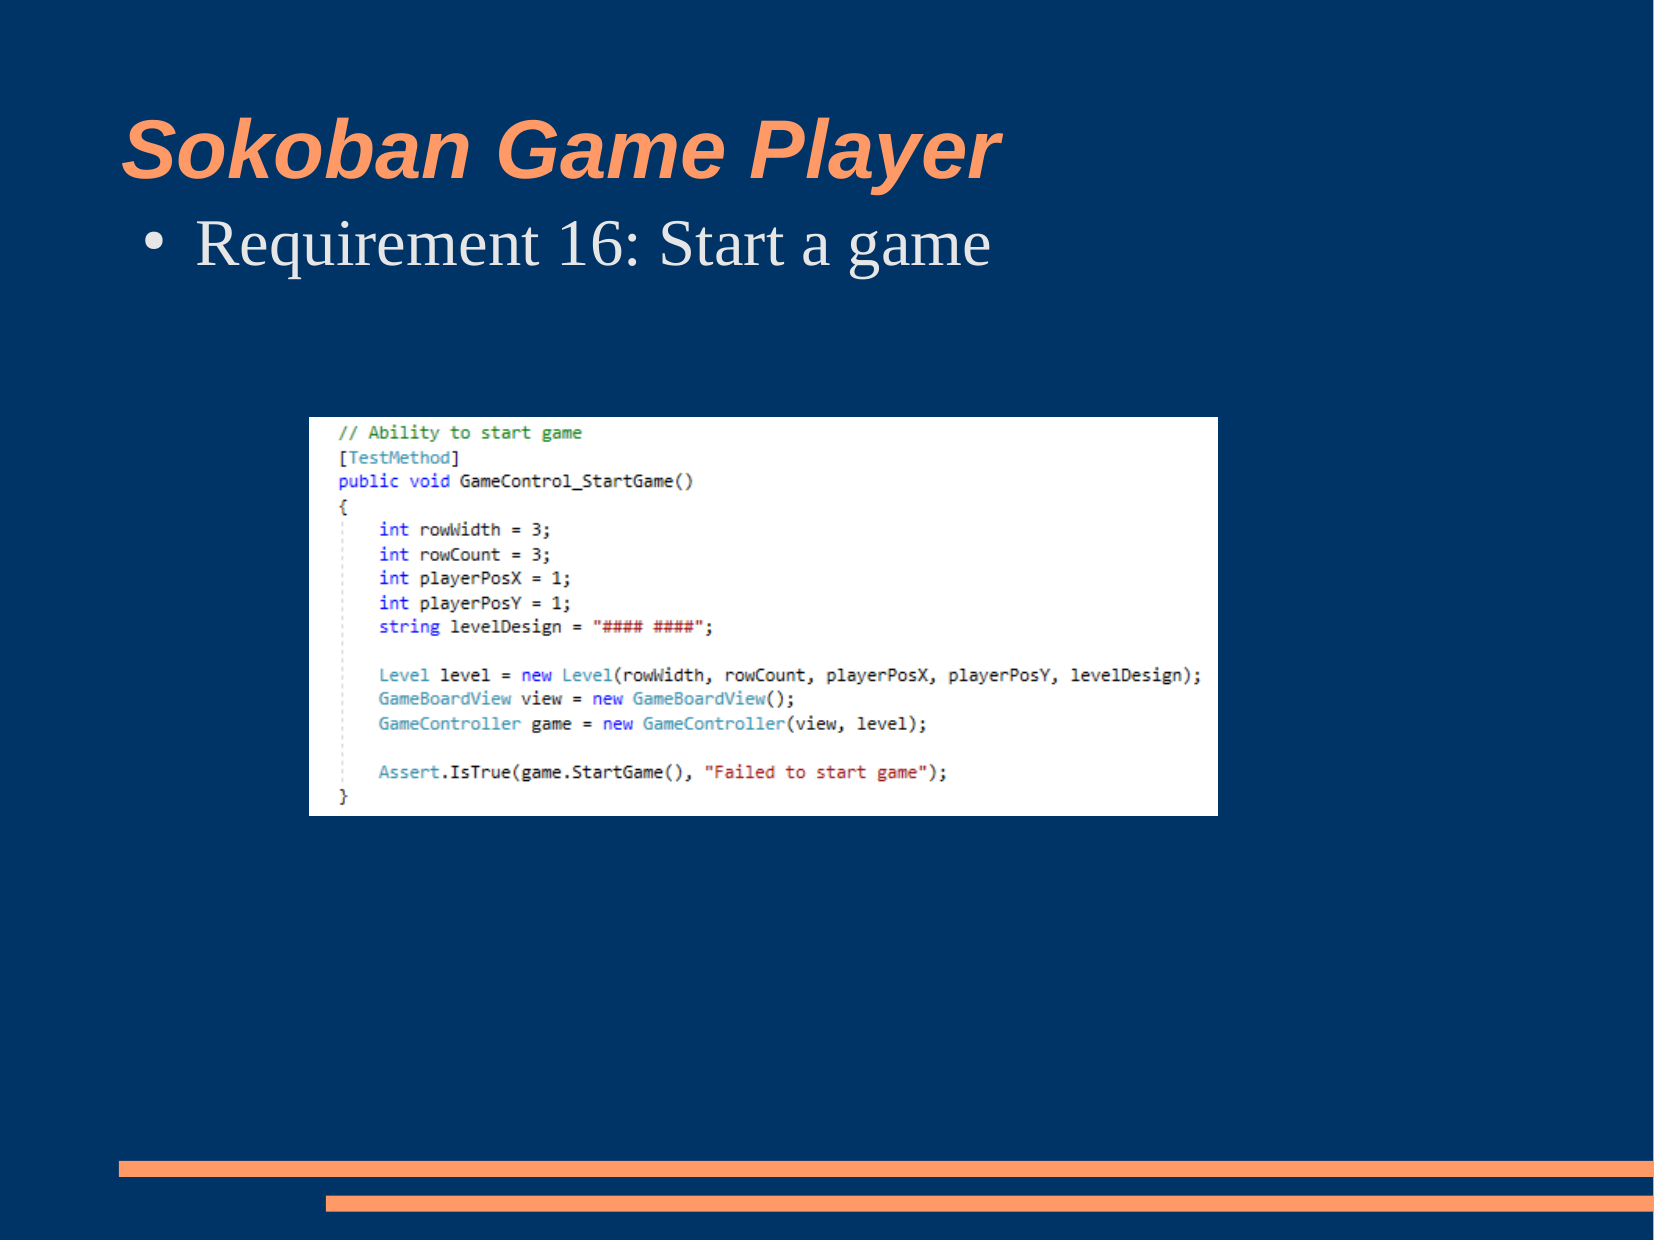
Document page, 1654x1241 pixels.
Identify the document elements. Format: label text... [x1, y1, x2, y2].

list Requirement 16: Start a game [106, 205, 1546, 1016]
picture [309, 417, 1218, 816]
title Sokoban Game Player [121, 46, 1534, 205]
